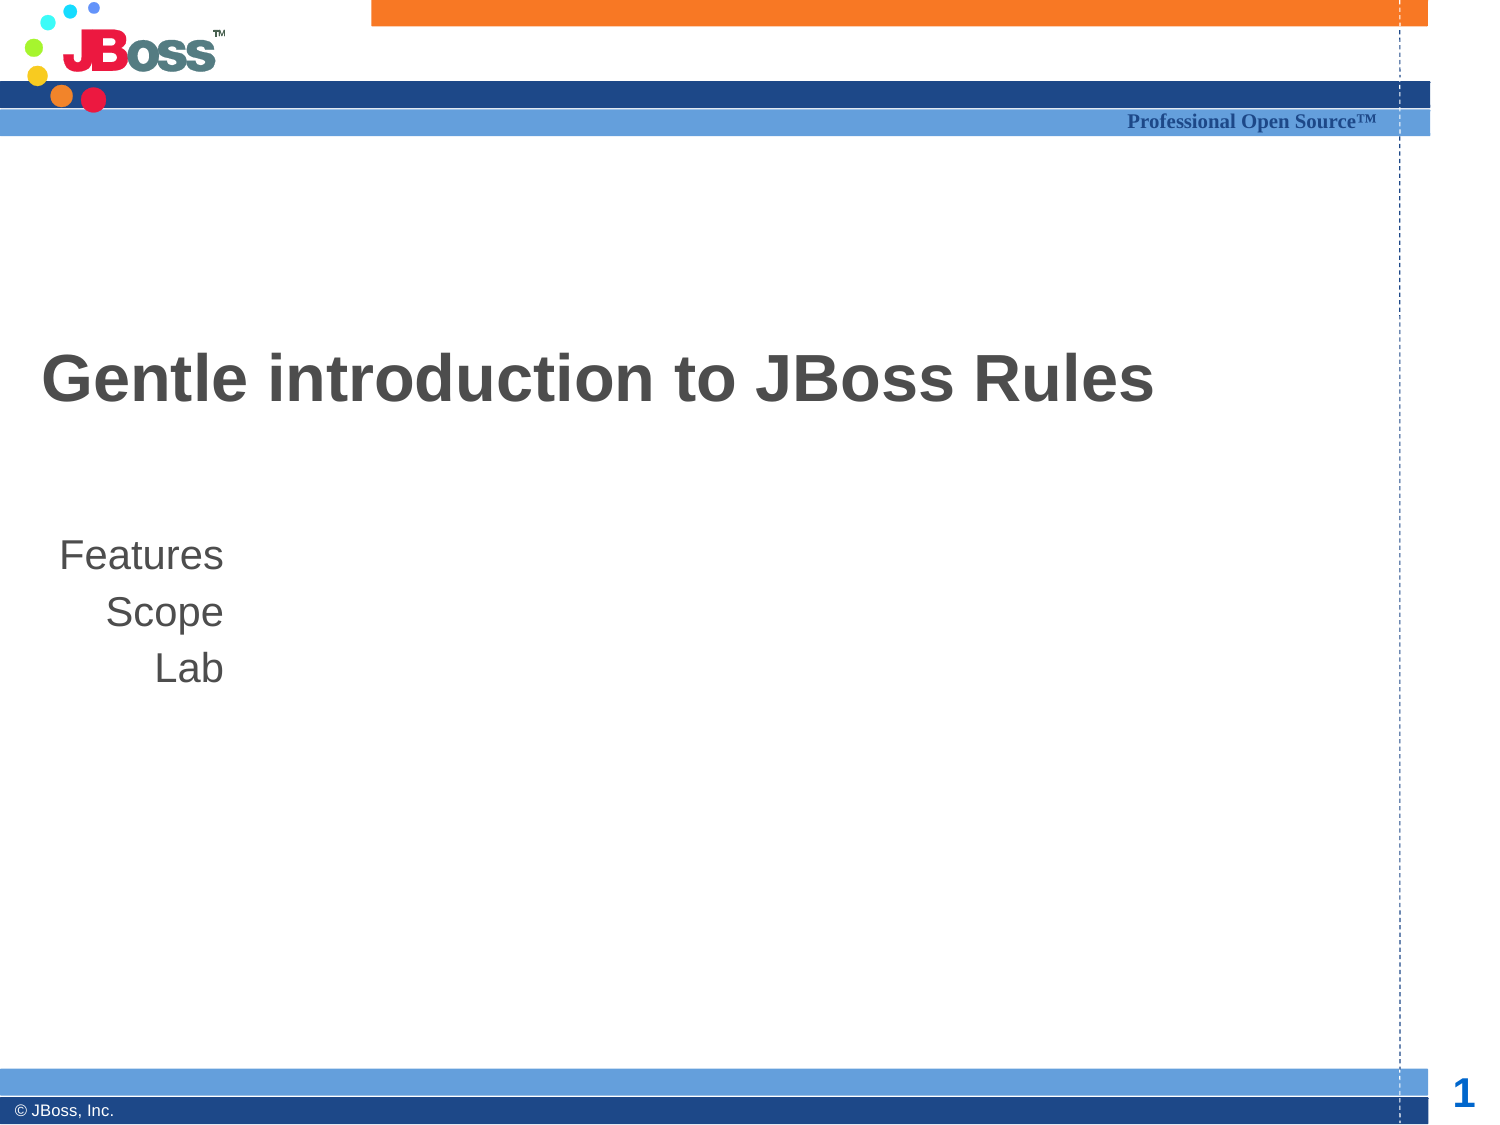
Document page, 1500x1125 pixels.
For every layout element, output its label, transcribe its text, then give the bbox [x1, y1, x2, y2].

title Gentle introduction to JBoss Rules [41, 295, 1329, 461]
subtitle Features Scope Lab [59, 531, 1347, 750]
